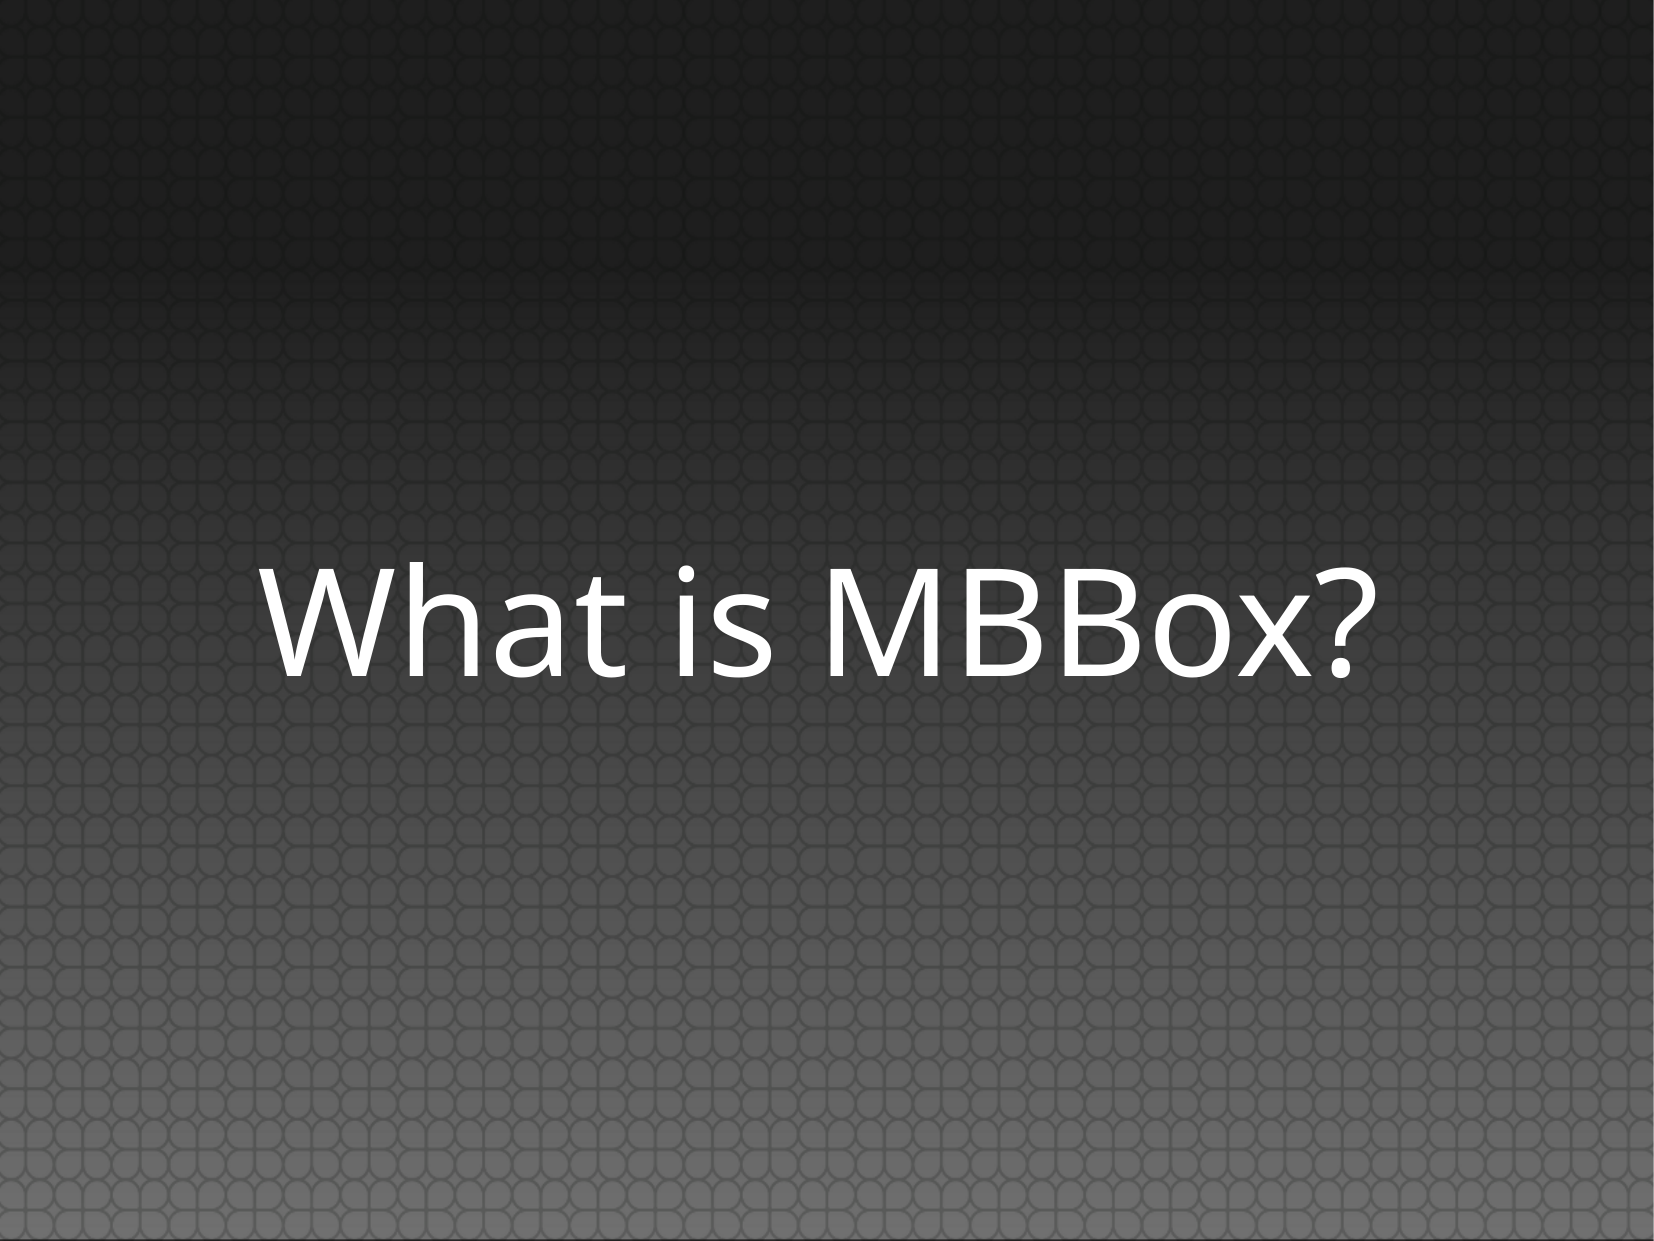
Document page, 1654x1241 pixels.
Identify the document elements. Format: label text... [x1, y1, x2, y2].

title What is MBBox? [75, 525, 1564, 713]
picture [0, 0, 1654, 1241]
